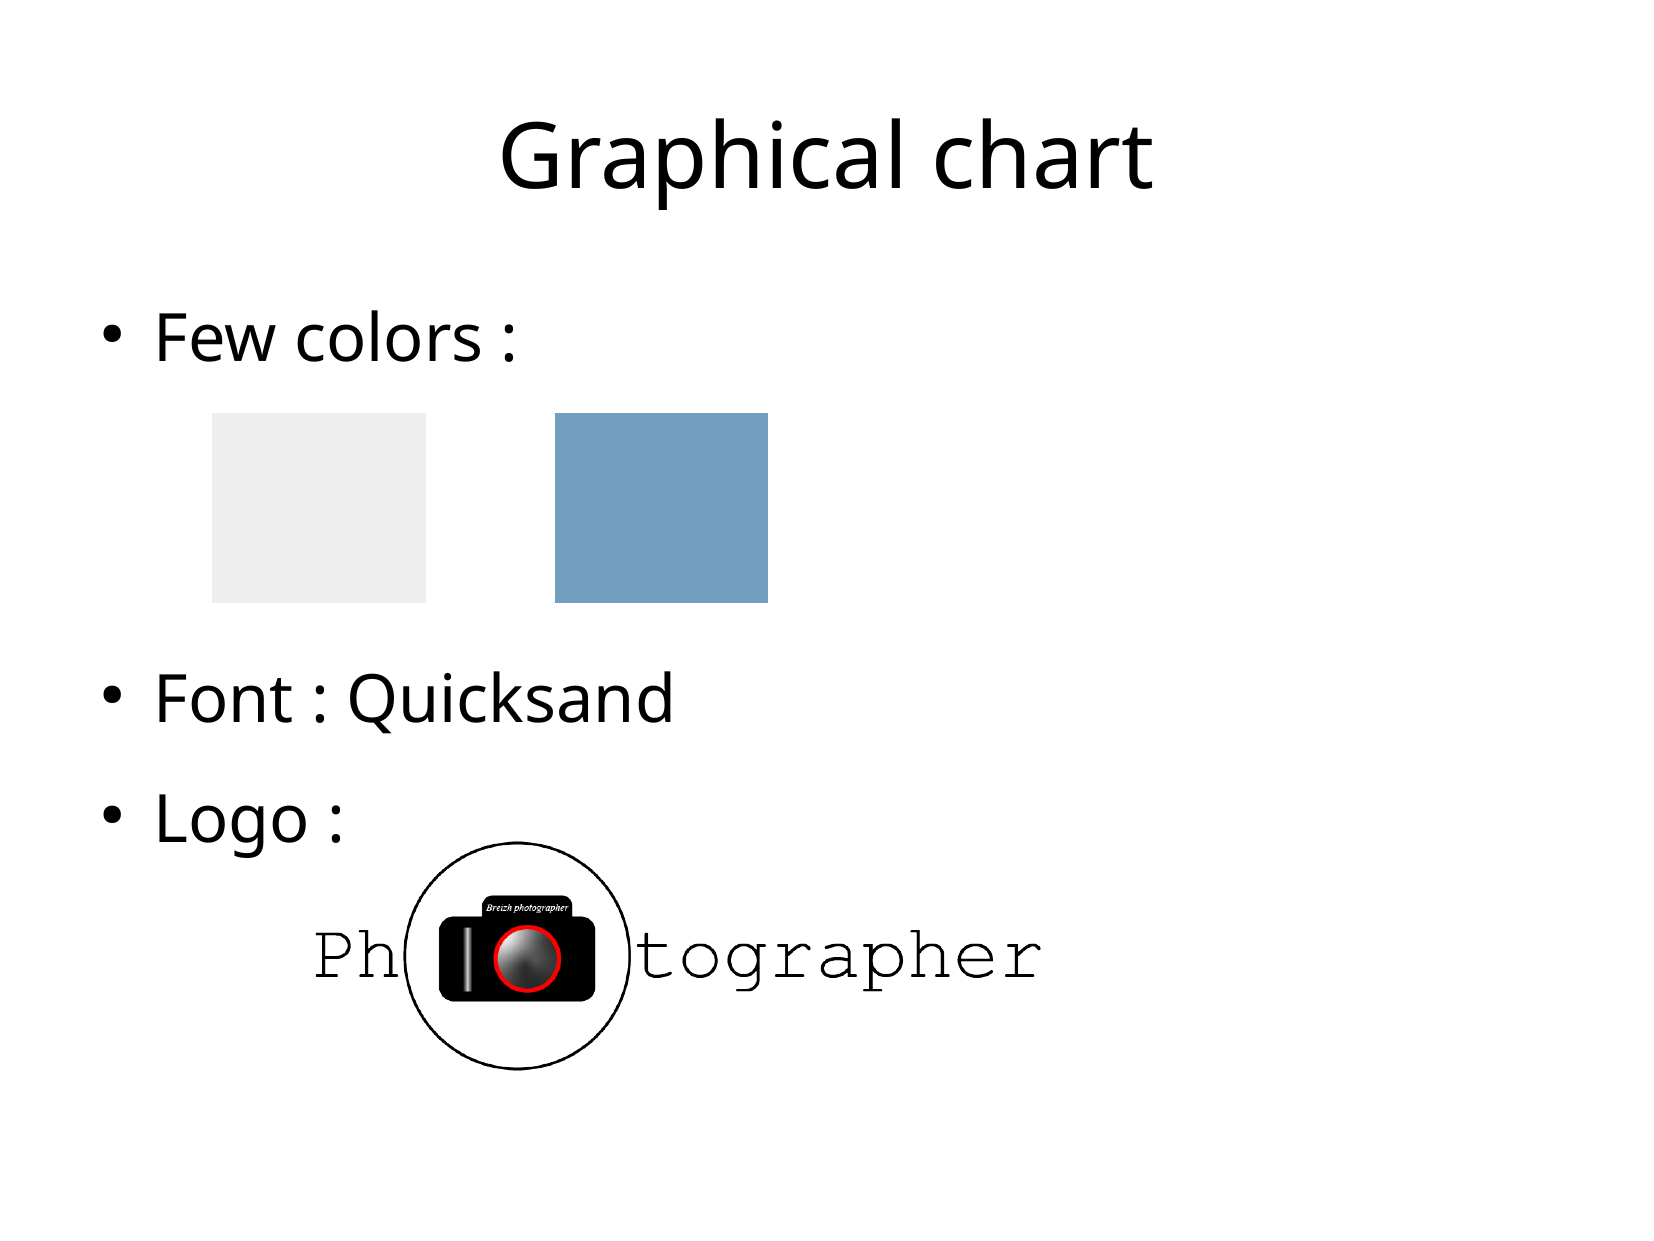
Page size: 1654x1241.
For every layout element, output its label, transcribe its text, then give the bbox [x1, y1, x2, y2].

picture [295, 838, 1063, 1074]
text_box [555, 413, 768, 603]
text_box [212, 413, 426, 603]
list Few colors : Font : Quicksand Logo : [82, 290, 1571, 1010]
title Graphical chart [82, 49, 1571, 257]
